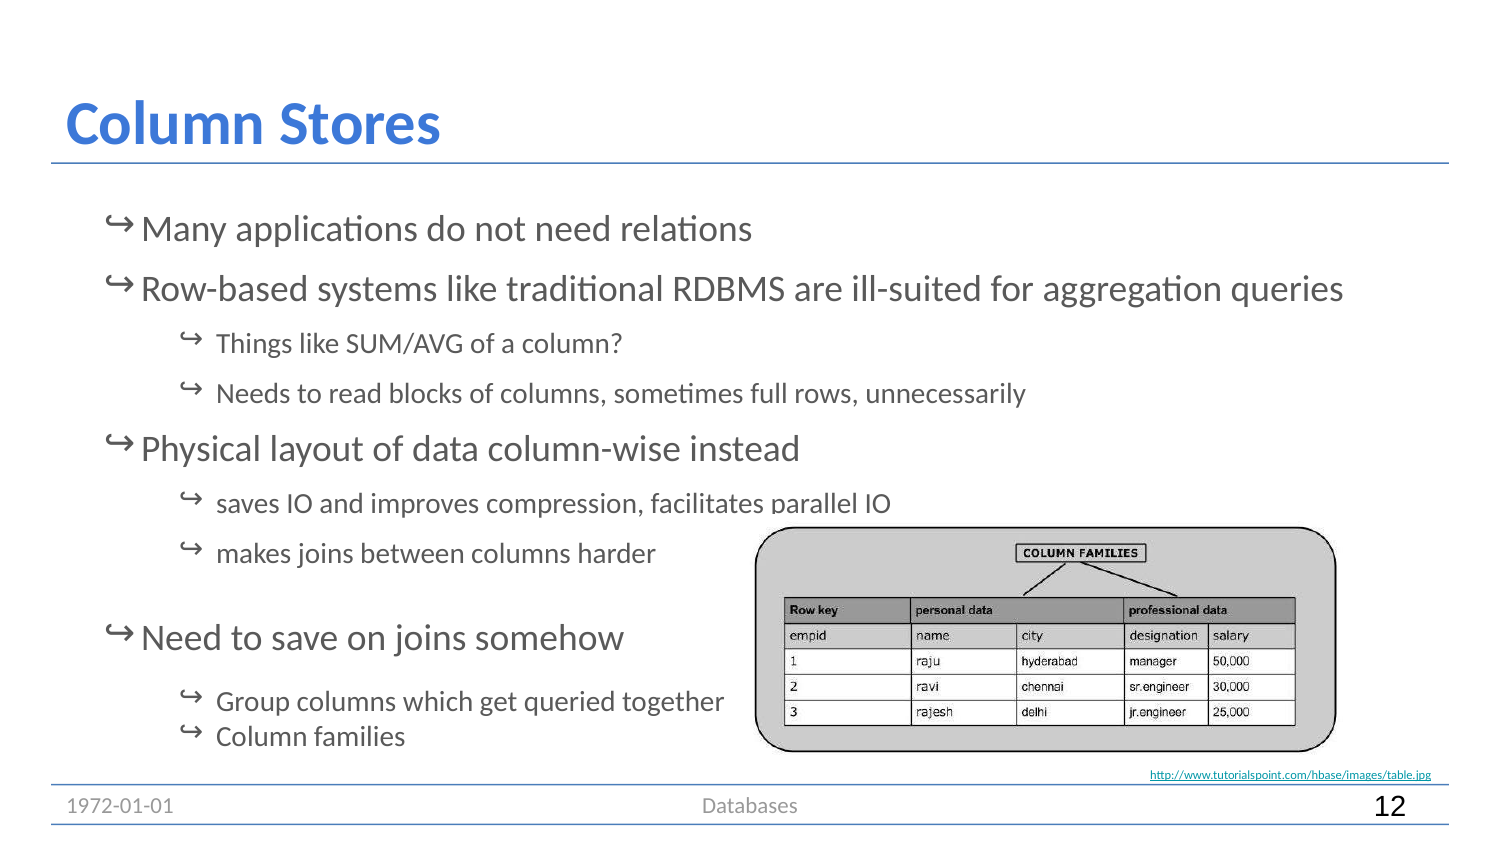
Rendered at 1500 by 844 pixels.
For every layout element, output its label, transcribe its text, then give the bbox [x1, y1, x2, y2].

list Many applications do not need relations Row-based systems like traditional RDBMS are ill-suited for aggregation queries Things like SUM/AVG of a column? Needs to read blocks of columns, sometimes full rows, unnecessarily Physical layout of data column-wise instead saves IO and improves compression, facilitates parallel IO makes joins between columns harder Need to save on joins somehow Group columns which get queried together Column families [51, 189, 1449, 750]
text_box http://www.tutorialspoint.com/hbase/images/table.jpg [988, 752, 1449, 783]
title Column Stores [51, 72, 1449, 167]
picture [746, 514, 1351, 766]
slide_number <number> [1358, 784, 1449, 825]
